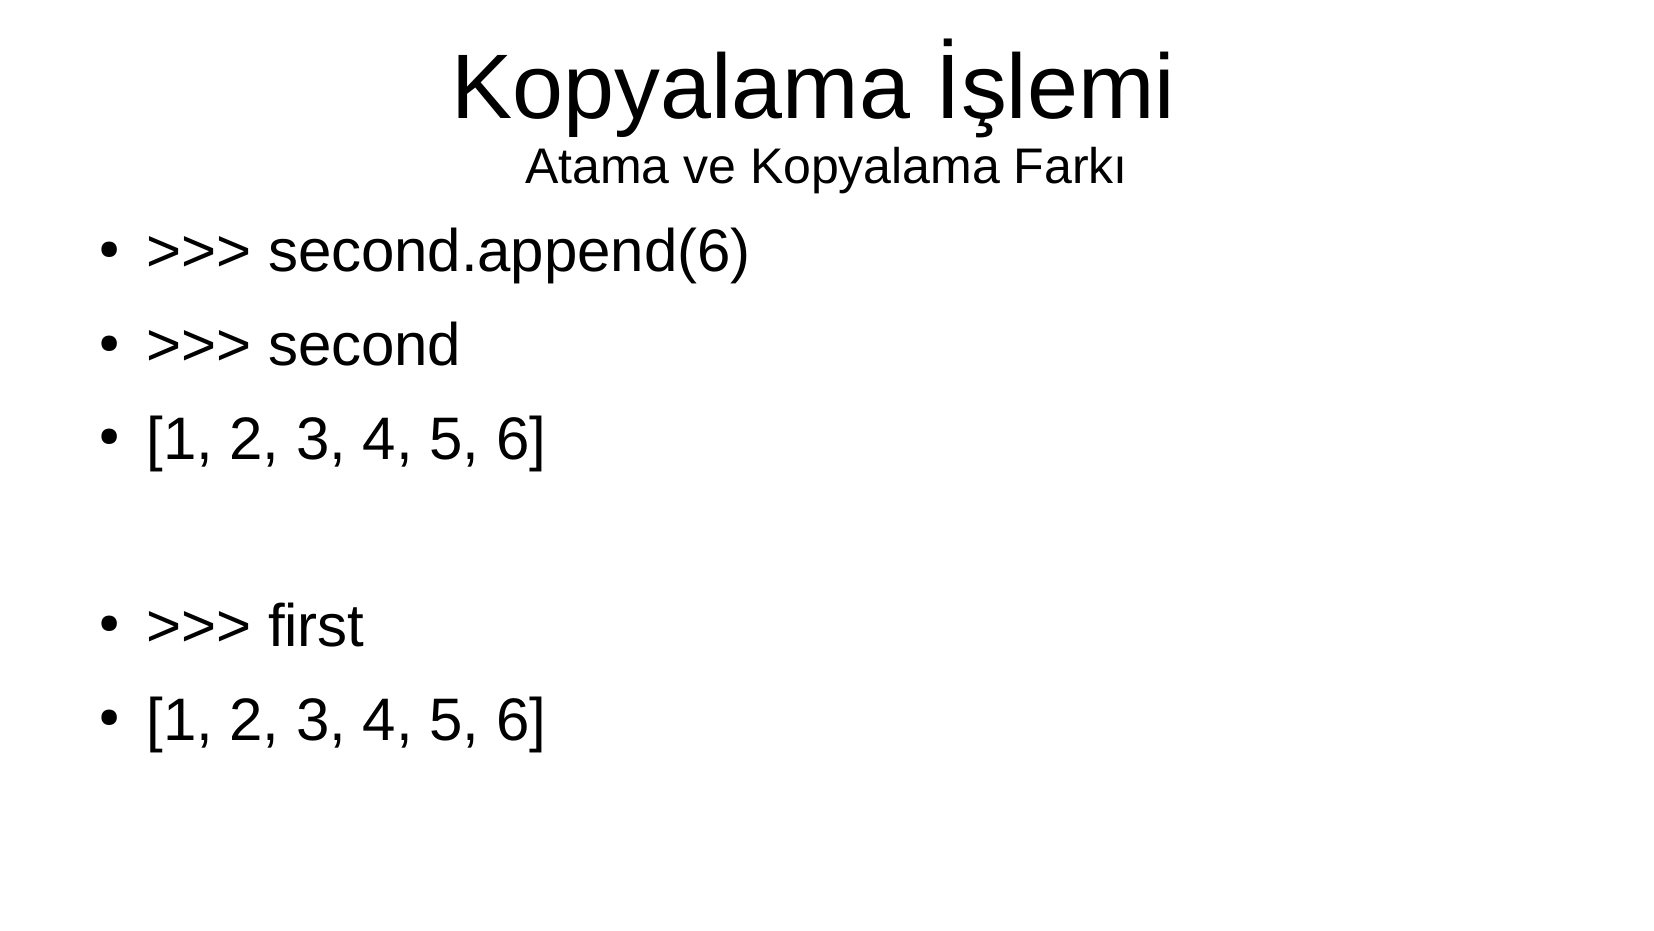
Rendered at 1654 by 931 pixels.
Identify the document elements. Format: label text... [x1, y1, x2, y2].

list >>> second.append(6) >>> second [1, 2, 3, 4, 5, 6] >>> first [1, 2, 3, 4, 5, 6] [82, 217, 1571, 758]
title Kopyalama İşlemi Atama ve Kopyalama Farkı [82, 35, 1571, 194]
